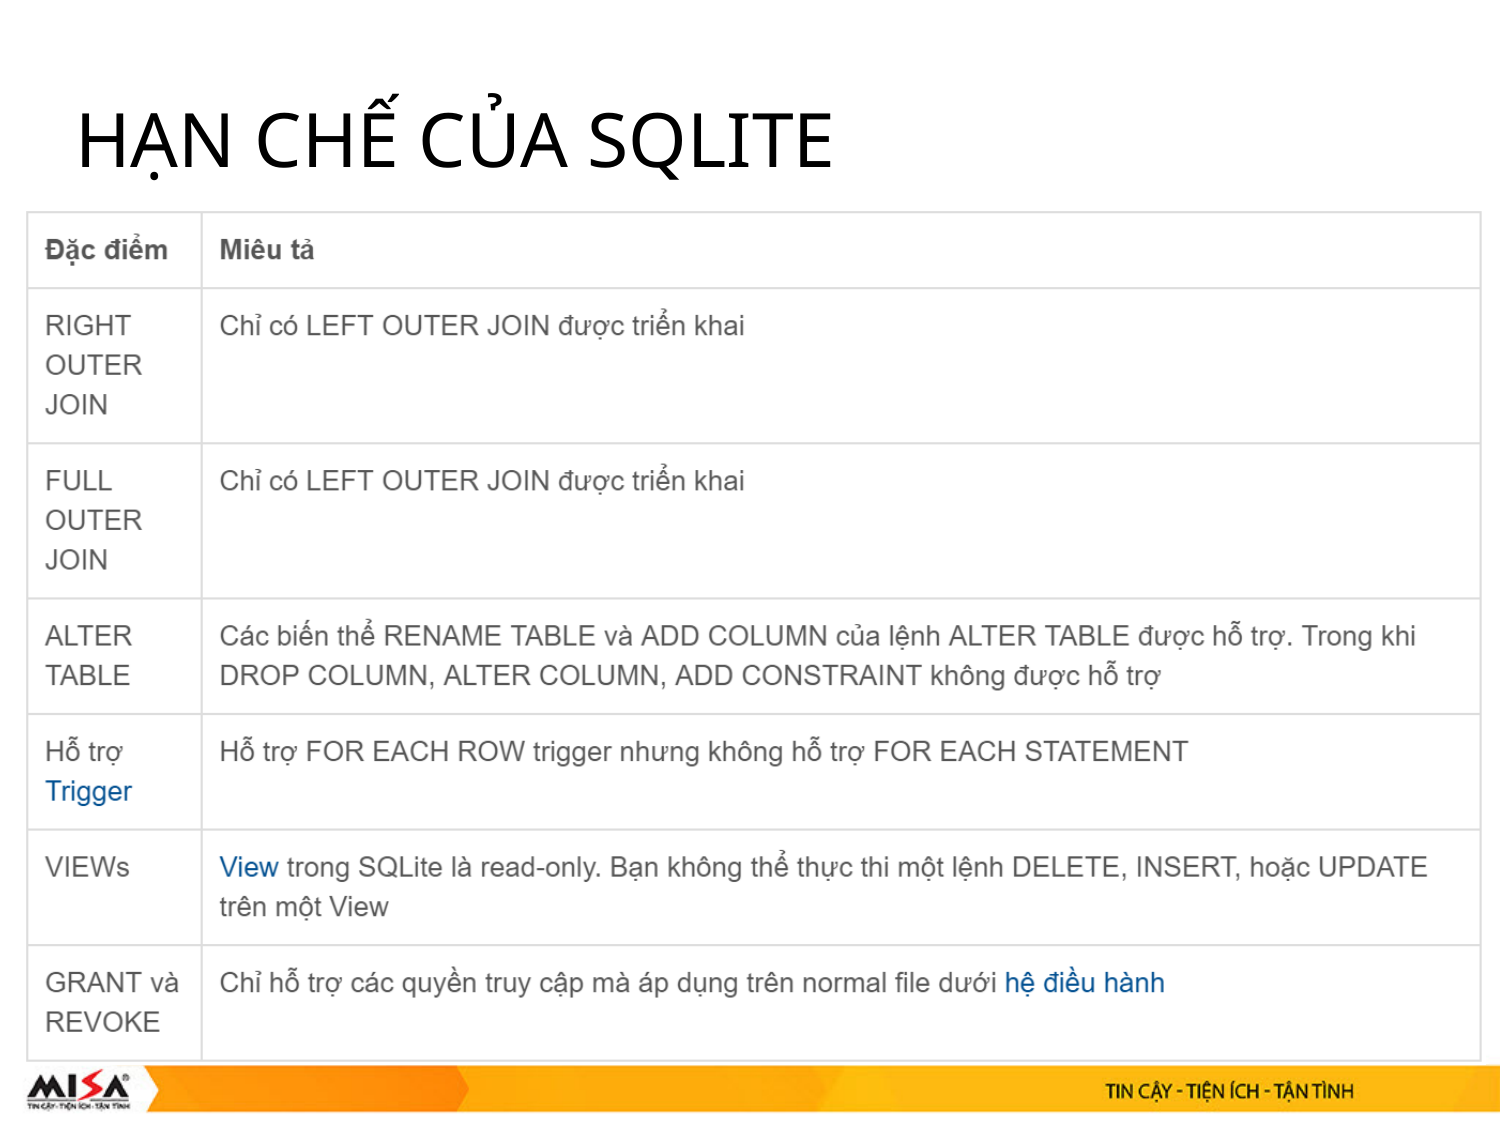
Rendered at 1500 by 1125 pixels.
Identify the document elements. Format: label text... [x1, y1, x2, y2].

title HẠN CHẾ CỦA SQLITE [75, 45, 1425, 209]
picture [0, 0, 1500, 1125]
